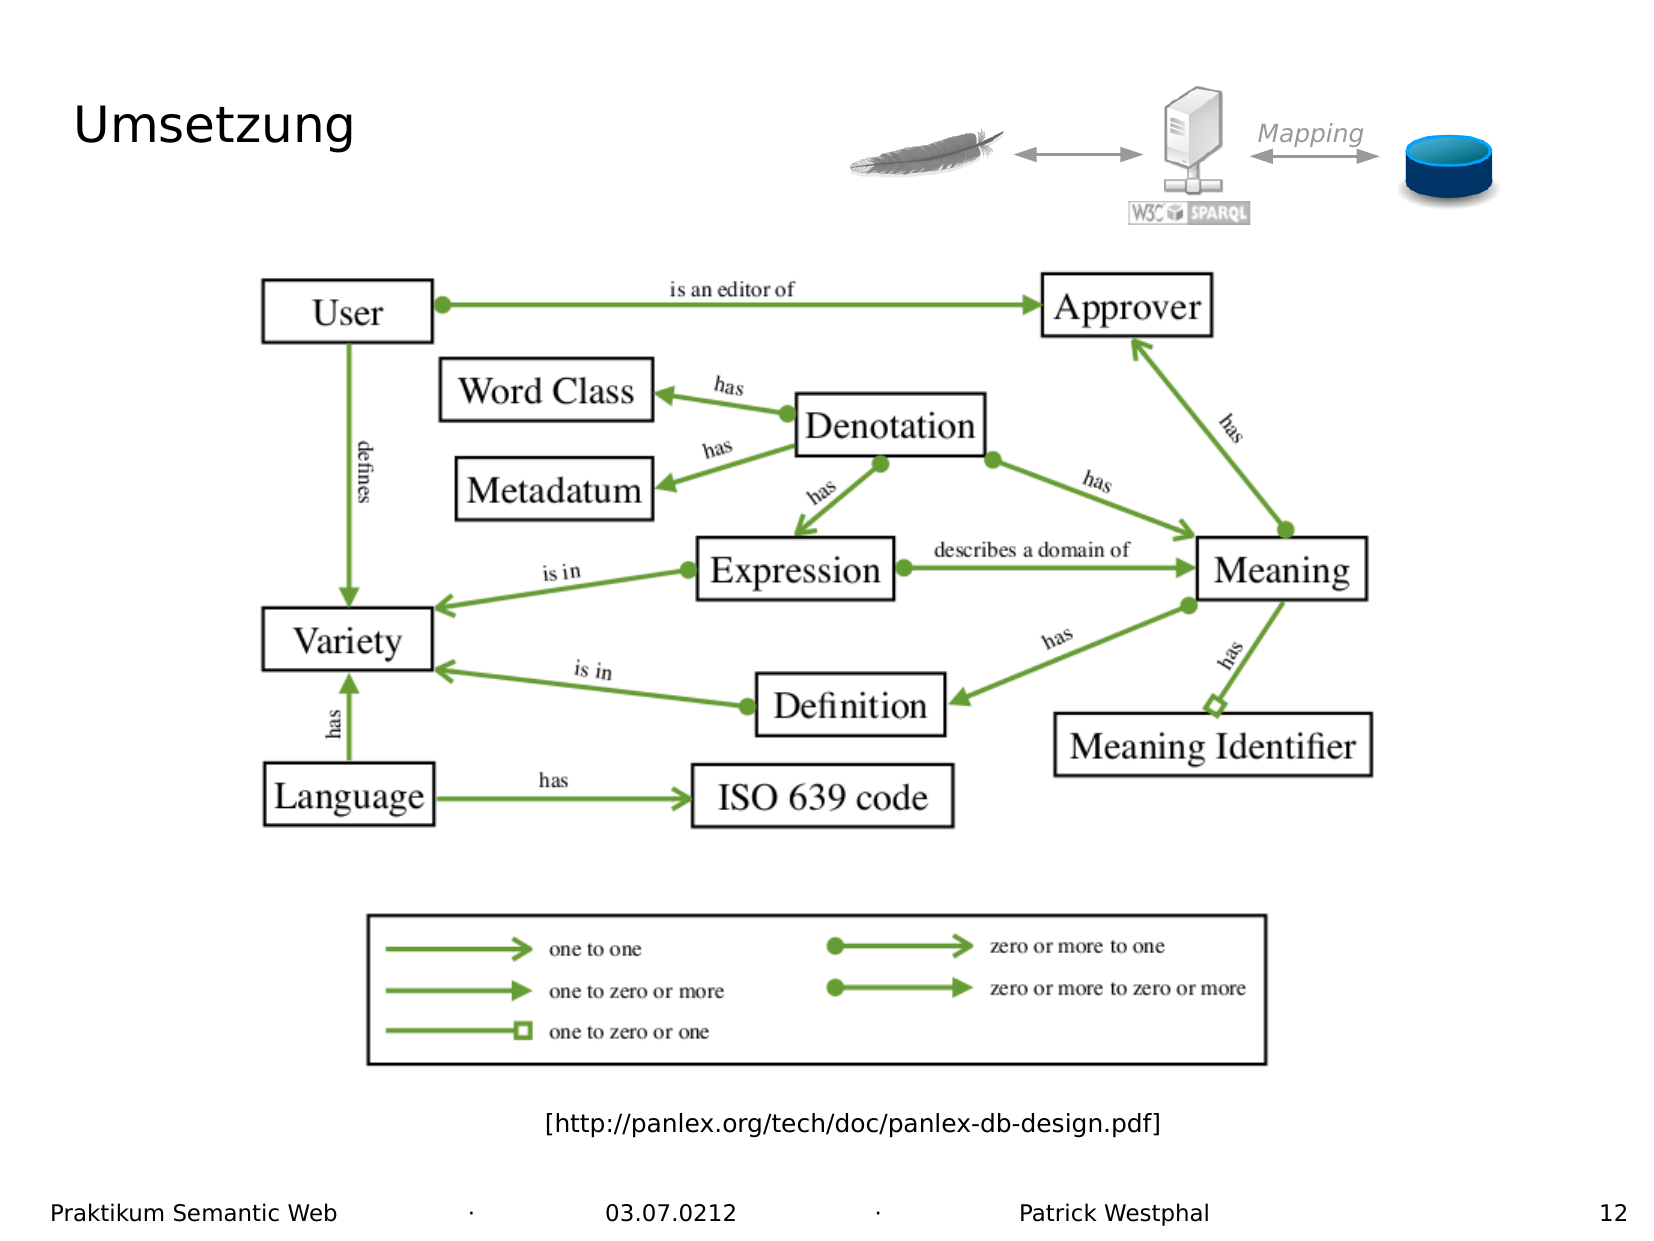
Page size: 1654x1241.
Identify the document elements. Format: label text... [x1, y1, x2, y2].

text_box [http://panlex.org/tech/doc/panlex-db-design.pdf] [530, 1101, 1177, 1146]
picture [1135, 82, 1250, 197]
text_box Praktikum Semantic Web · 03.07.0212 · Patrick Westphal [35, 1192, 1300, 1235]
picture [850, 129, 1004, 178]
picture [88, 250, 1530, 1096]
text_box <Nummer> [1474, 1192, 1644, 1235]
text_box Mapping [1226, 112, 1396, 157]
picture [1127, 201, 1252, 225]
text_box Umsetzung [59, 59, 1583, 133]
picture [1398, 116, 1501, 218]
